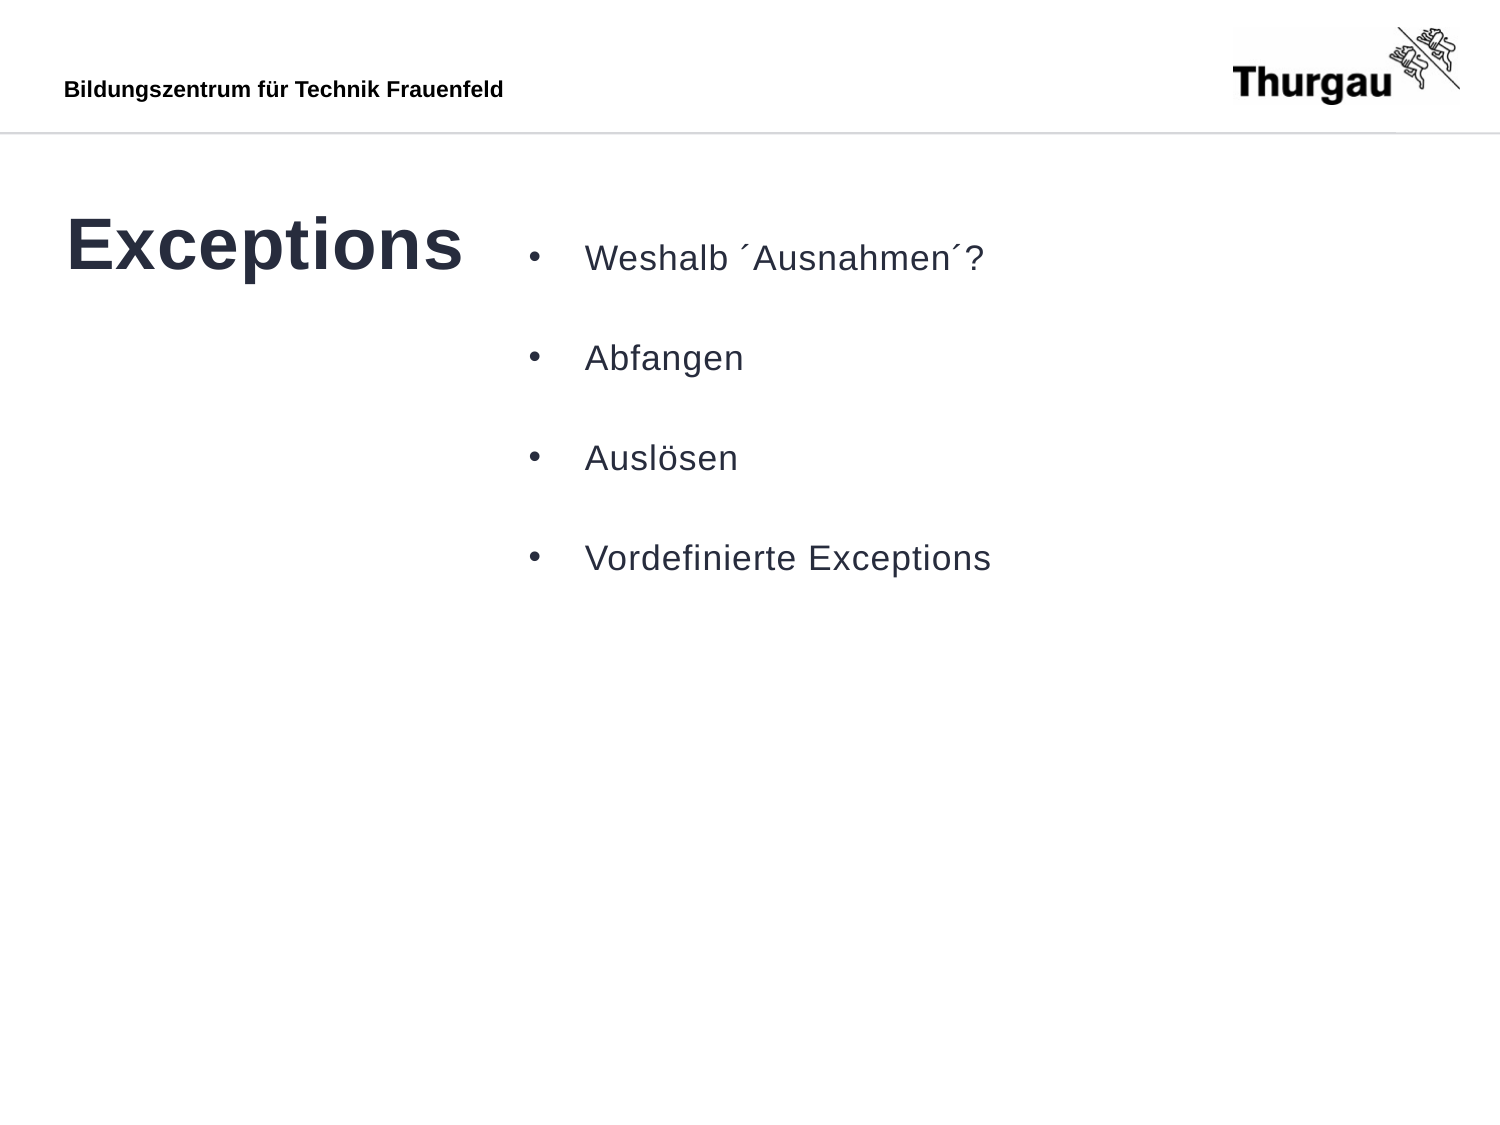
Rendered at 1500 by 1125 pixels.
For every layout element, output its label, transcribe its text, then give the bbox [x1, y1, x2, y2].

text_box Bildungszentrum für Technik Frauenfeld [48, 65, 667, 115]
text_box Exceptions [51, 208, 505, 587]
picture [1233, 27, 1460, 105]
text_box Weshalb ´Ausnahmen´? Abfangen Auslösen Vordefinierte Exceptions [513, 219, 1435, 1042]
